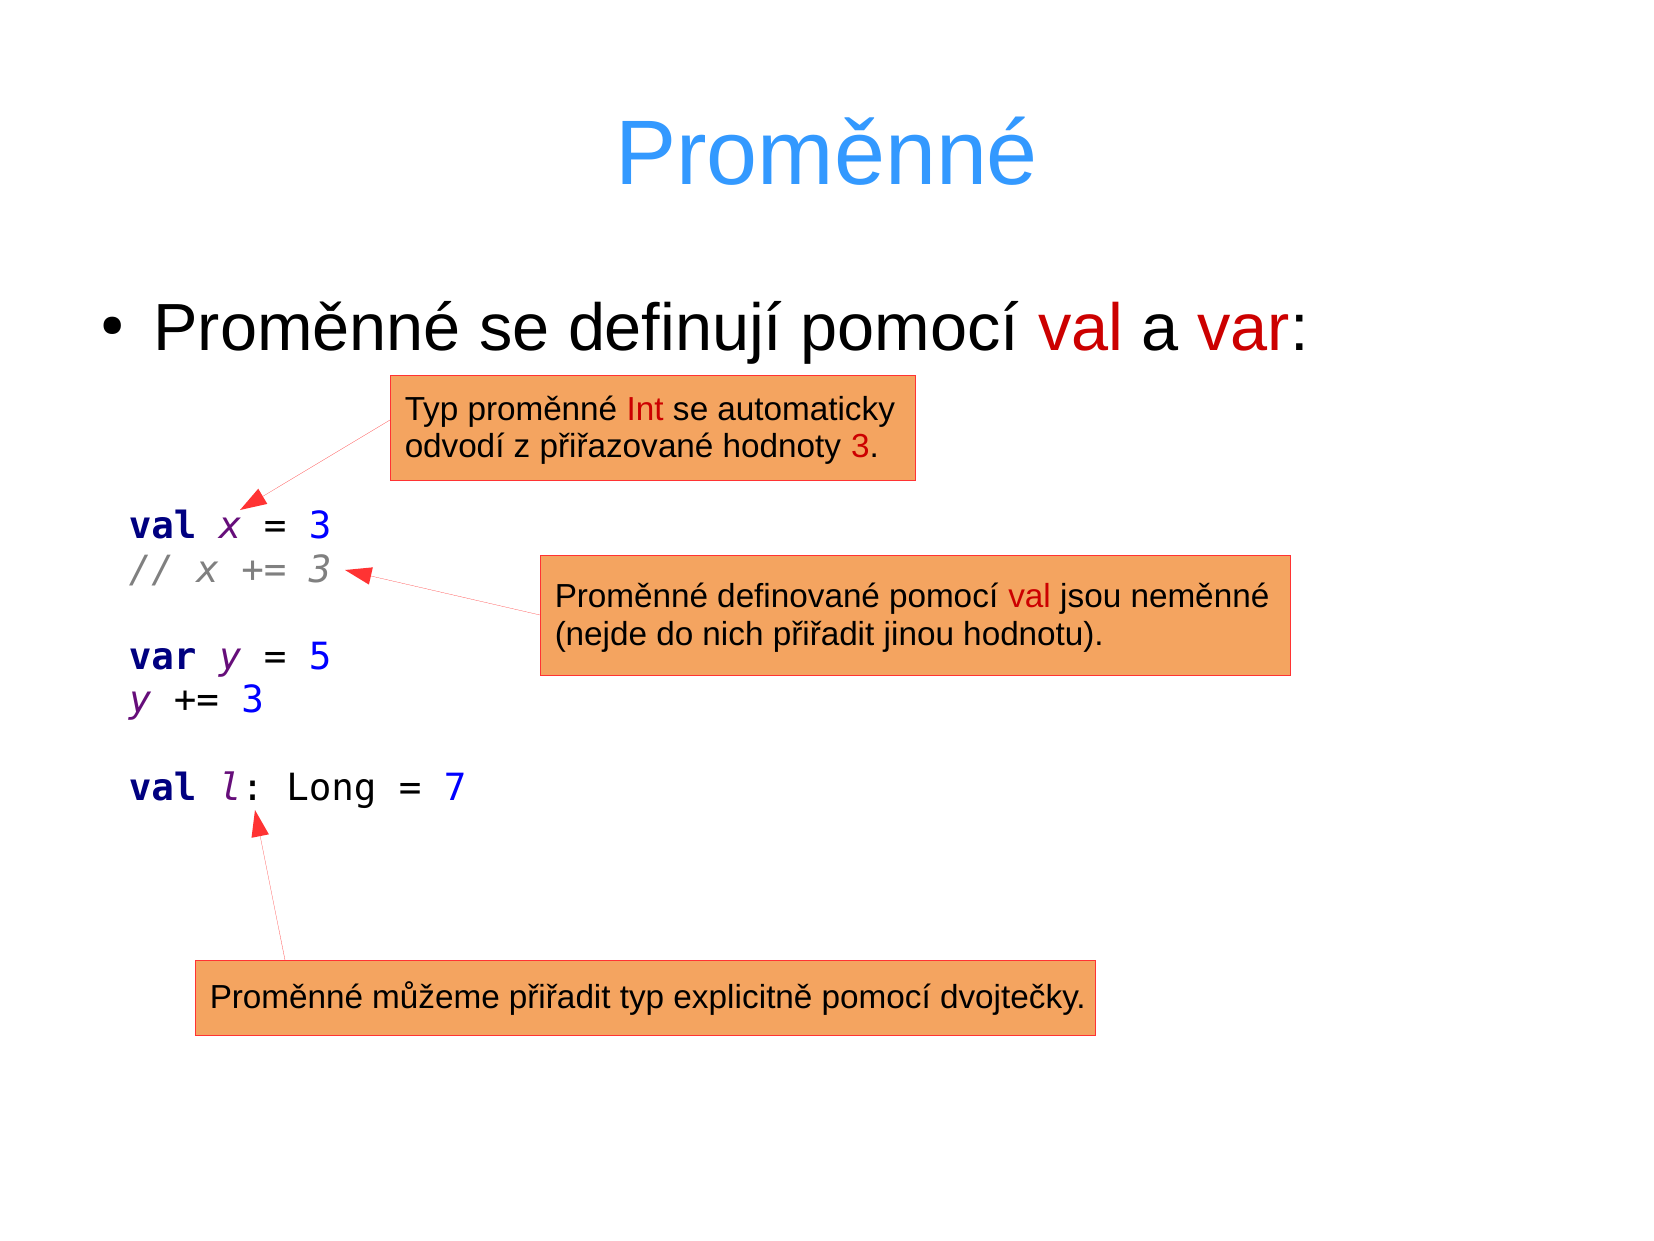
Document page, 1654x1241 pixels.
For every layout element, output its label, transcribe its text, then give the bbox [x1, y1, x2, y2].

text_box val x = 3 // x += 3 var y = 5 y += 3 val l: Long = 7 [114, 496, 595, 820]
text_box Proměnné definované pomocí val jsou neměnné (nejde do nich přiřadit jinou hodnotu). [540, 555, 1291, 676]
title Proměnné [82, 49, 1571, 257]
list Proměnné se definují pomocí val a var: [82, 290, 1571, 1010]
text_box Typ proměnné Int se automaticky odvodí z přiřazované hodnoty 3. [390, 375, 916, 481]
text_box Proměnné můžeme přiřadit typ explicitně pomocí dvojtečky. [195, 960, 1096, 1036]
